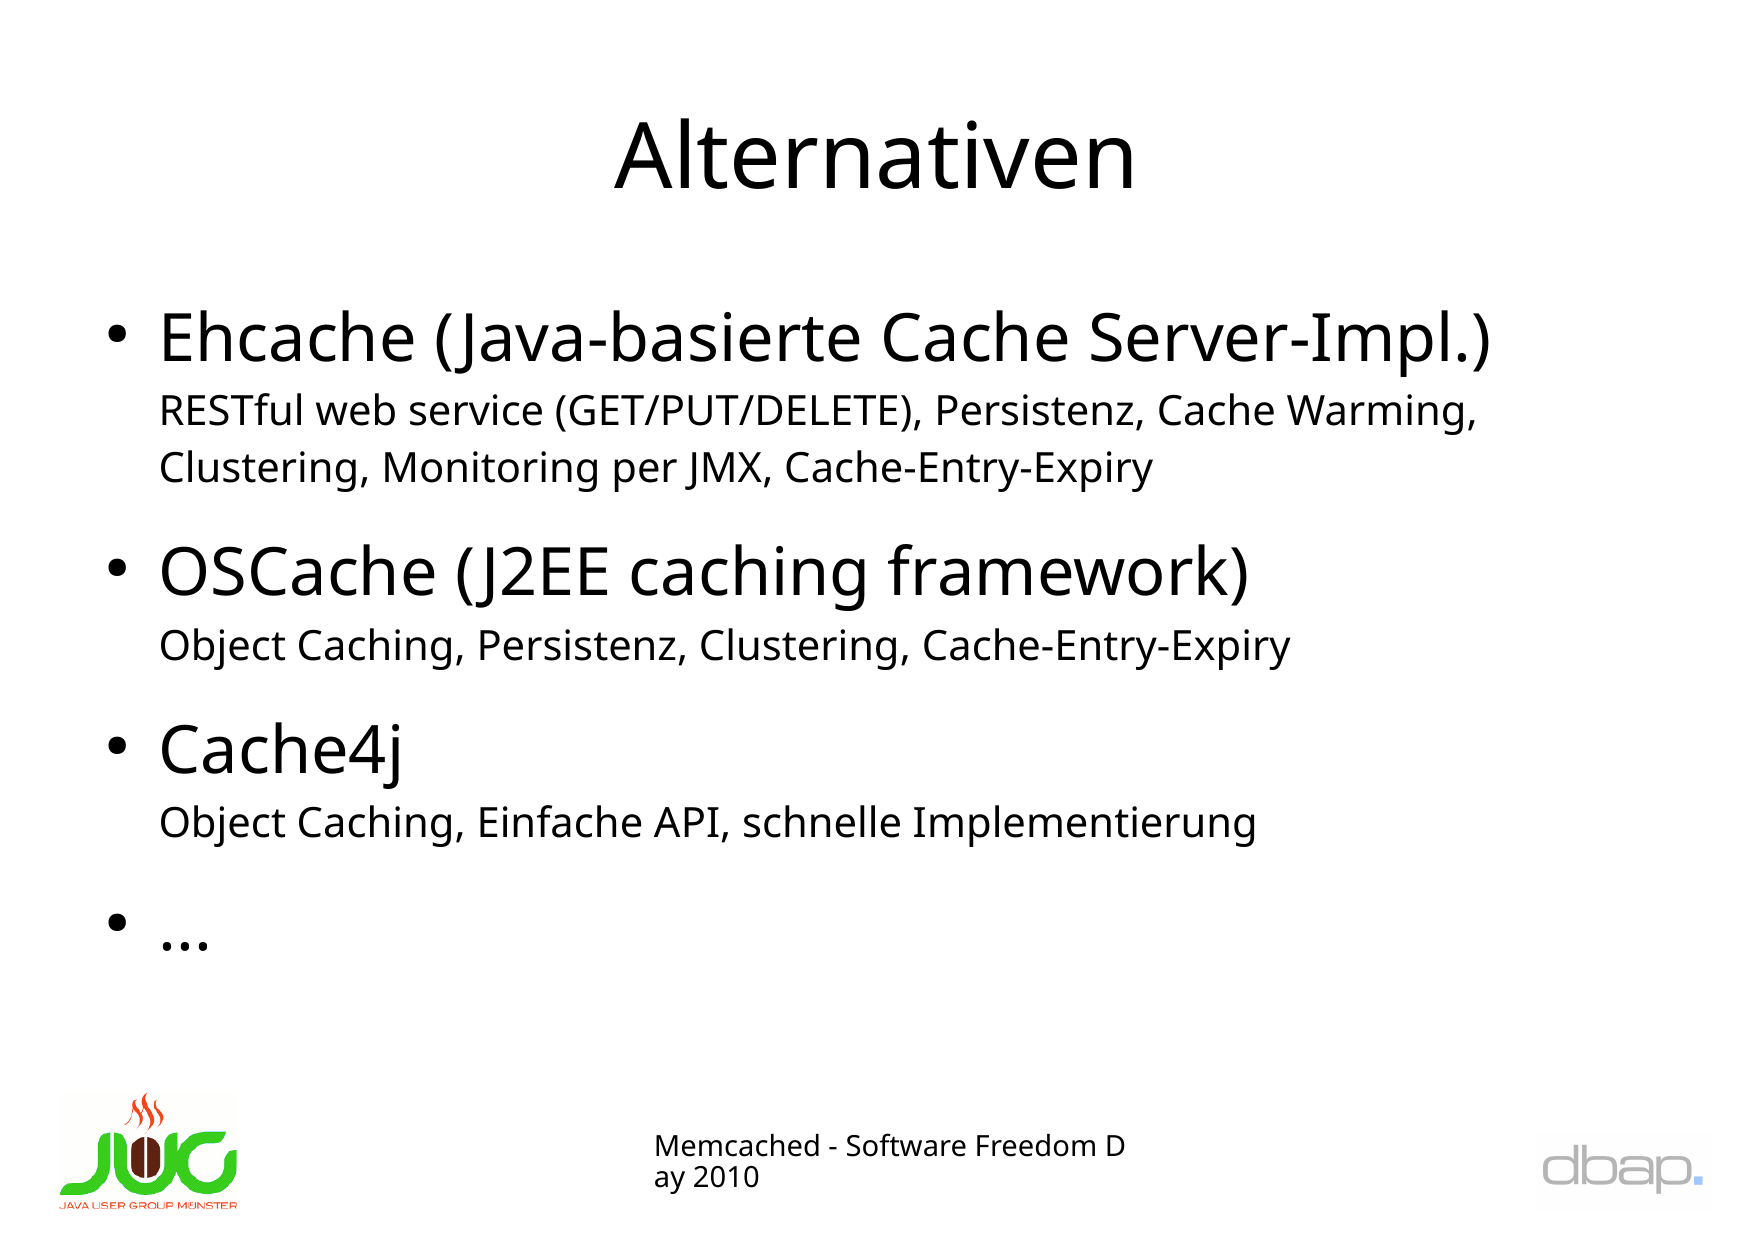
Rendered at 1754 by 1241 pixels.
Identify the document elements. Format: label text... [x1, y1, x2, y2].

title Alternativen [87, 49, 1667, 257]
picture [59, 1092, 237, 1209]
picture [1535, 1133, 1713, 1211]
list Ehcache (Java-basierte Cache Server-Impl.) RESTful web service (GET/PUT/DELETE), Persistenz, Cache Warming, Clustering, Monitoring per JMX, Cache-Entry-Expiry OSCache (J2EE caching framework) Object Caching, Persistenz, Clustering, Cache-Entry-Expiry Cache4j Object Caching, Einfache API, schnelle Implementierung ... [87, 290, 1667, 1109]
